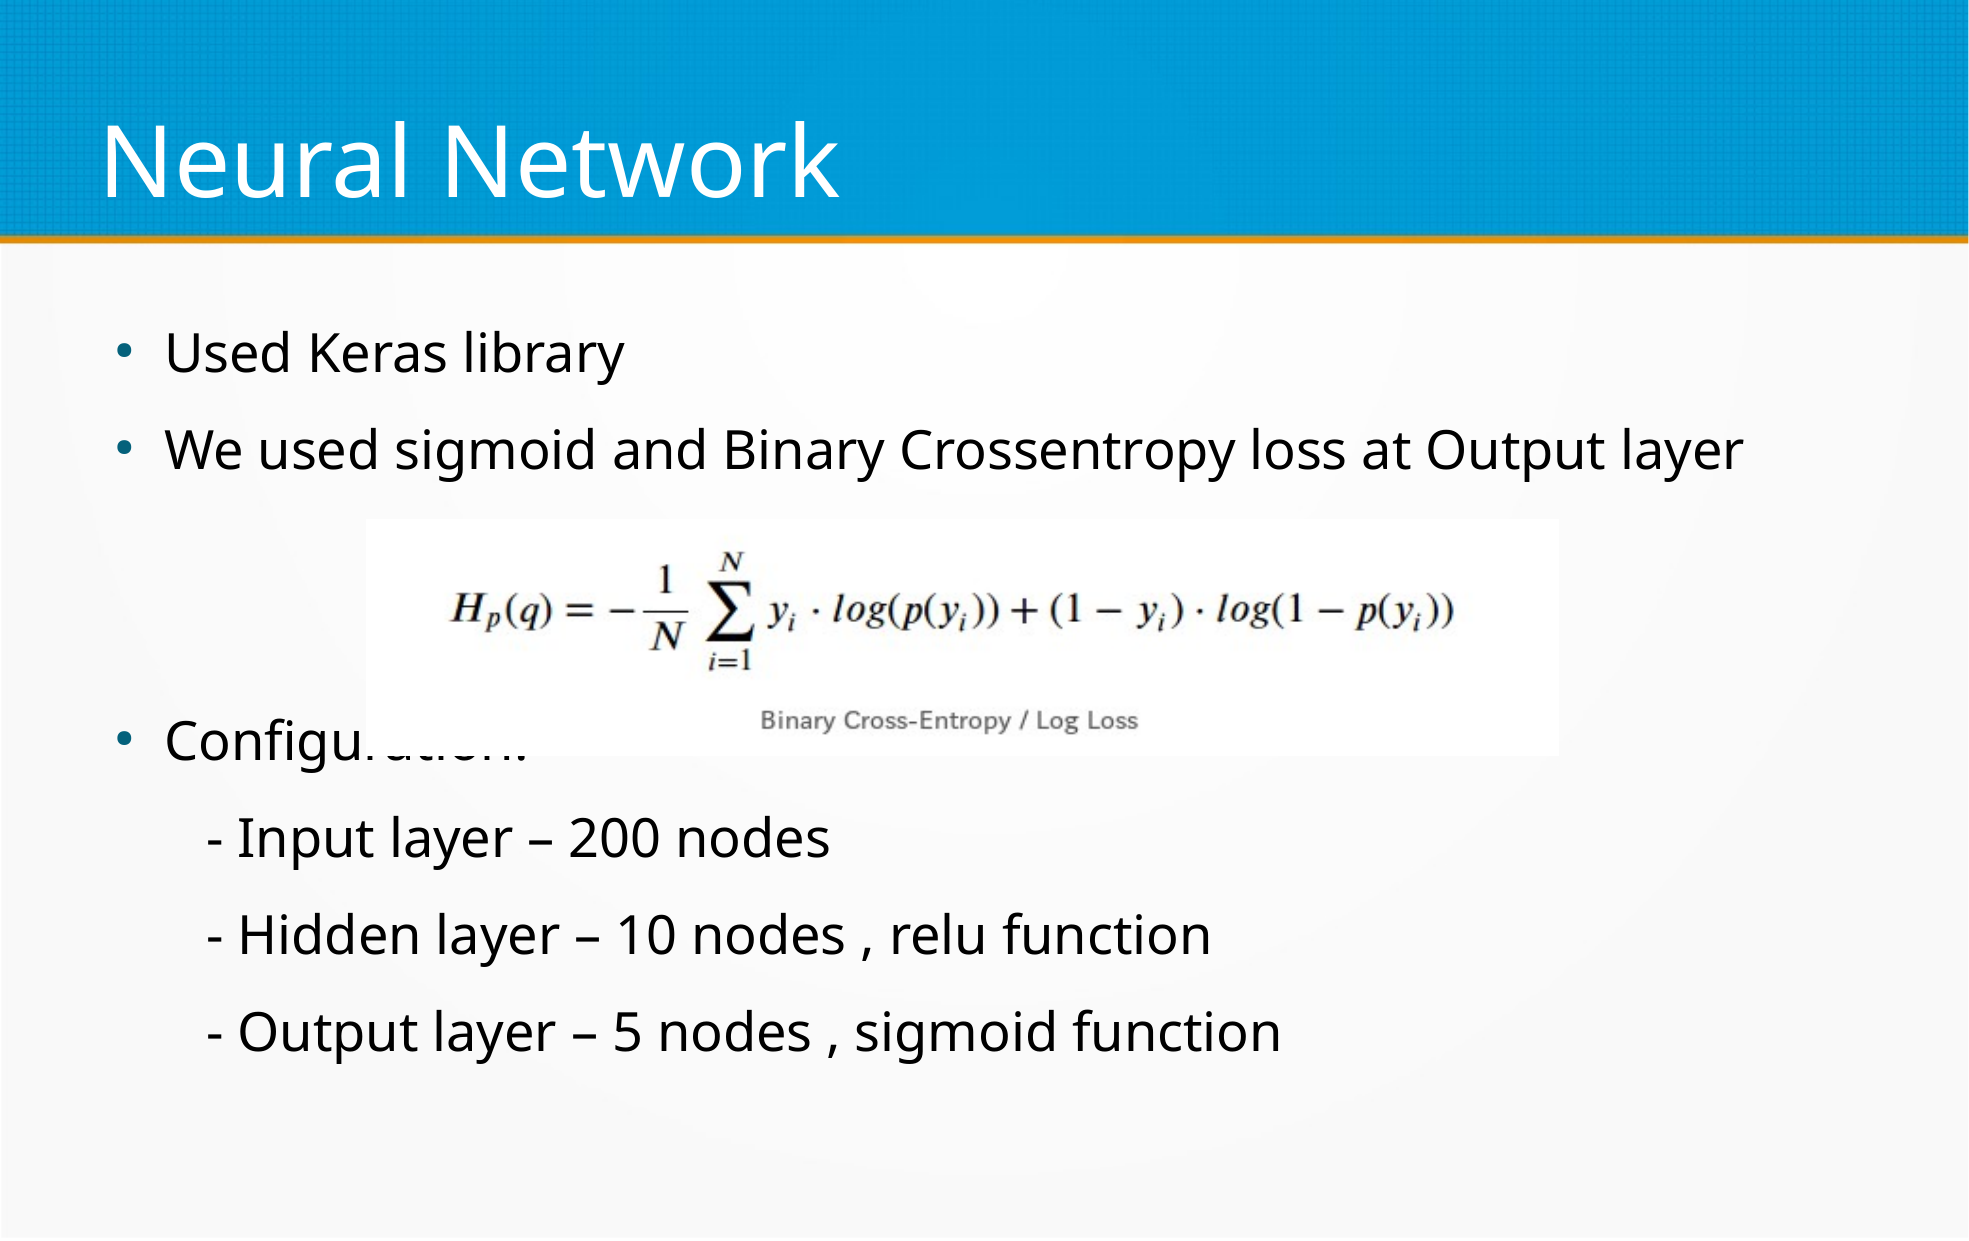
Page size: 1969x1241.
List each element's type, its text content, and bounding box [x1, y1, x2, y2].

title Neural Network [98, 19, 1870, 227]
list Used Keras library We used sigmoid and Binary Crossentropy loss at Output layer Configuration: - Input layer – 200 nodes - Hidden layer – 10 nodes , relu function - Output layer – 5 nodes , sigmoid function [98, 315, 1861, 1081]
picture [0, 233, 1969, 1241]
